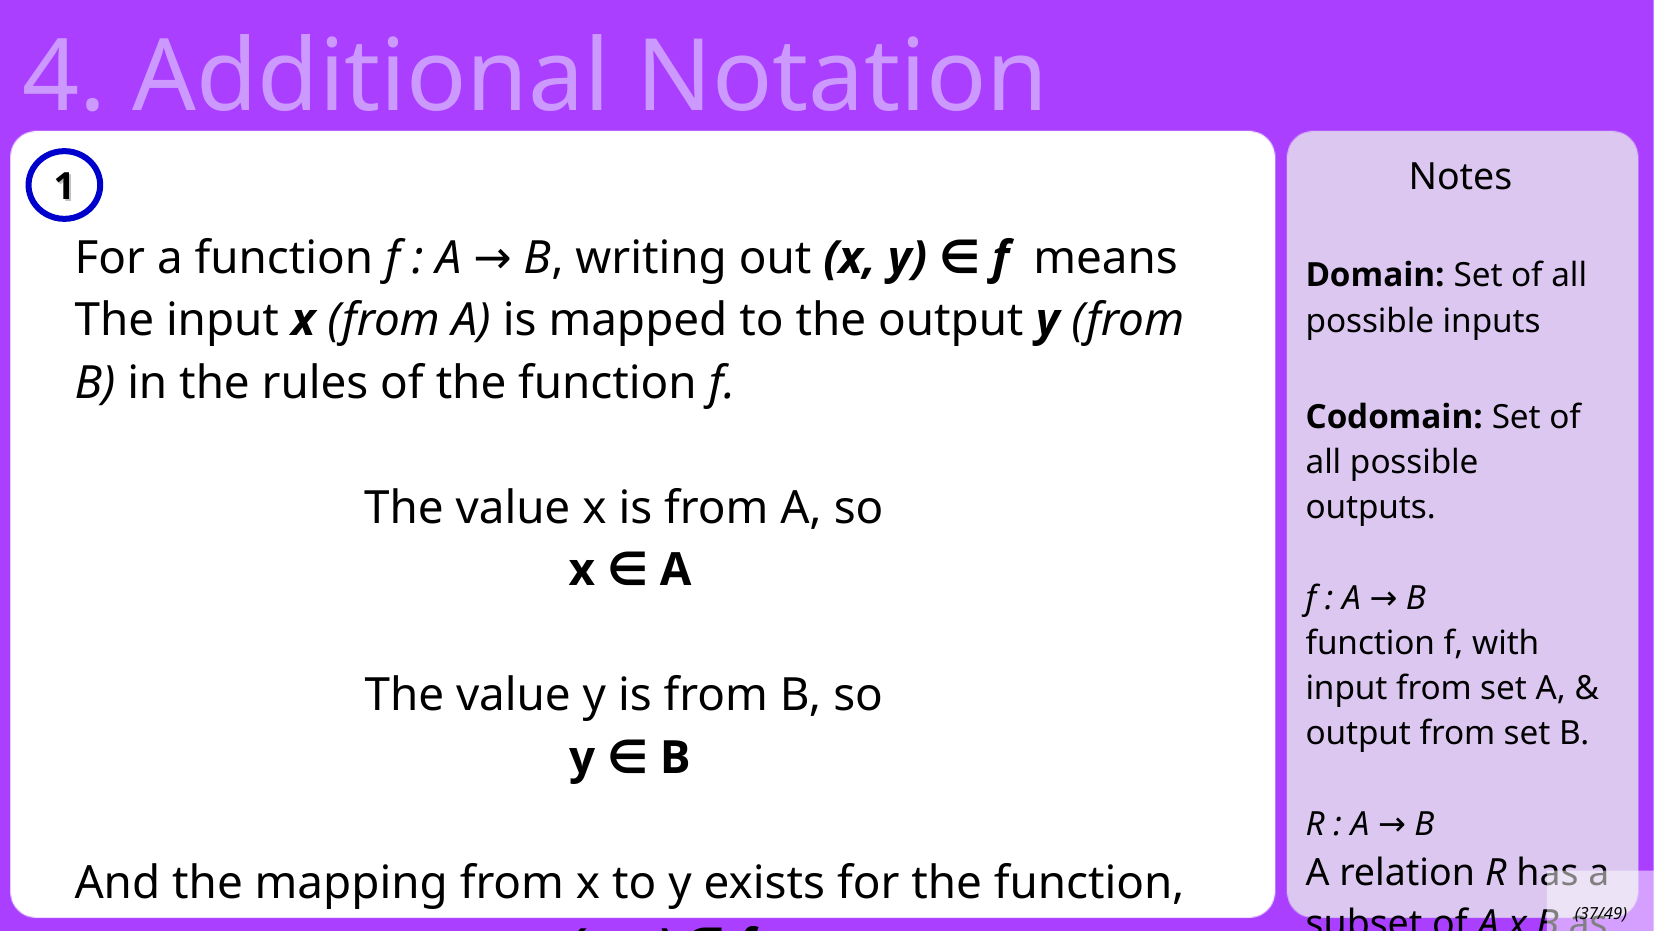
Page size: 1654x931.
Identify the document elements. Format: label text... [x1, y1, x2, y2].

picture [1352, 918, 1364, 931]
picture [1485, 913, 1492, 925]
picture [1393, 918, 1403, 924]
text_box (<number>/49) [1546, 877, 1654, 931]
picture [1437, 918, 1449, 931]
text_box 1 [28, 151, 101, 219]
title 4. Additional Notation [22, 13, 1511, 130]
text_box For a function f : A → B, writing out (x, y) ∈ f means The input x (from A) is mapped to the output y (from B) in the rules of the function f. The value x is from A, so x ∈ A The value y is from B, so y ∈ B And the mapping from x to y exists for the function, so (x, y) ∈ f [74, 224, 1234, 843]
picture [0, 0, 1654, 931]
text_box Notes Domain: Set of all possible inputs Codomain: Set of all possible outputs. f : A → B function f, with input from set A, & output from set B. R : A → B A relation R has a subset of A x B as its rule. [1290, 141, 1631, 819]
